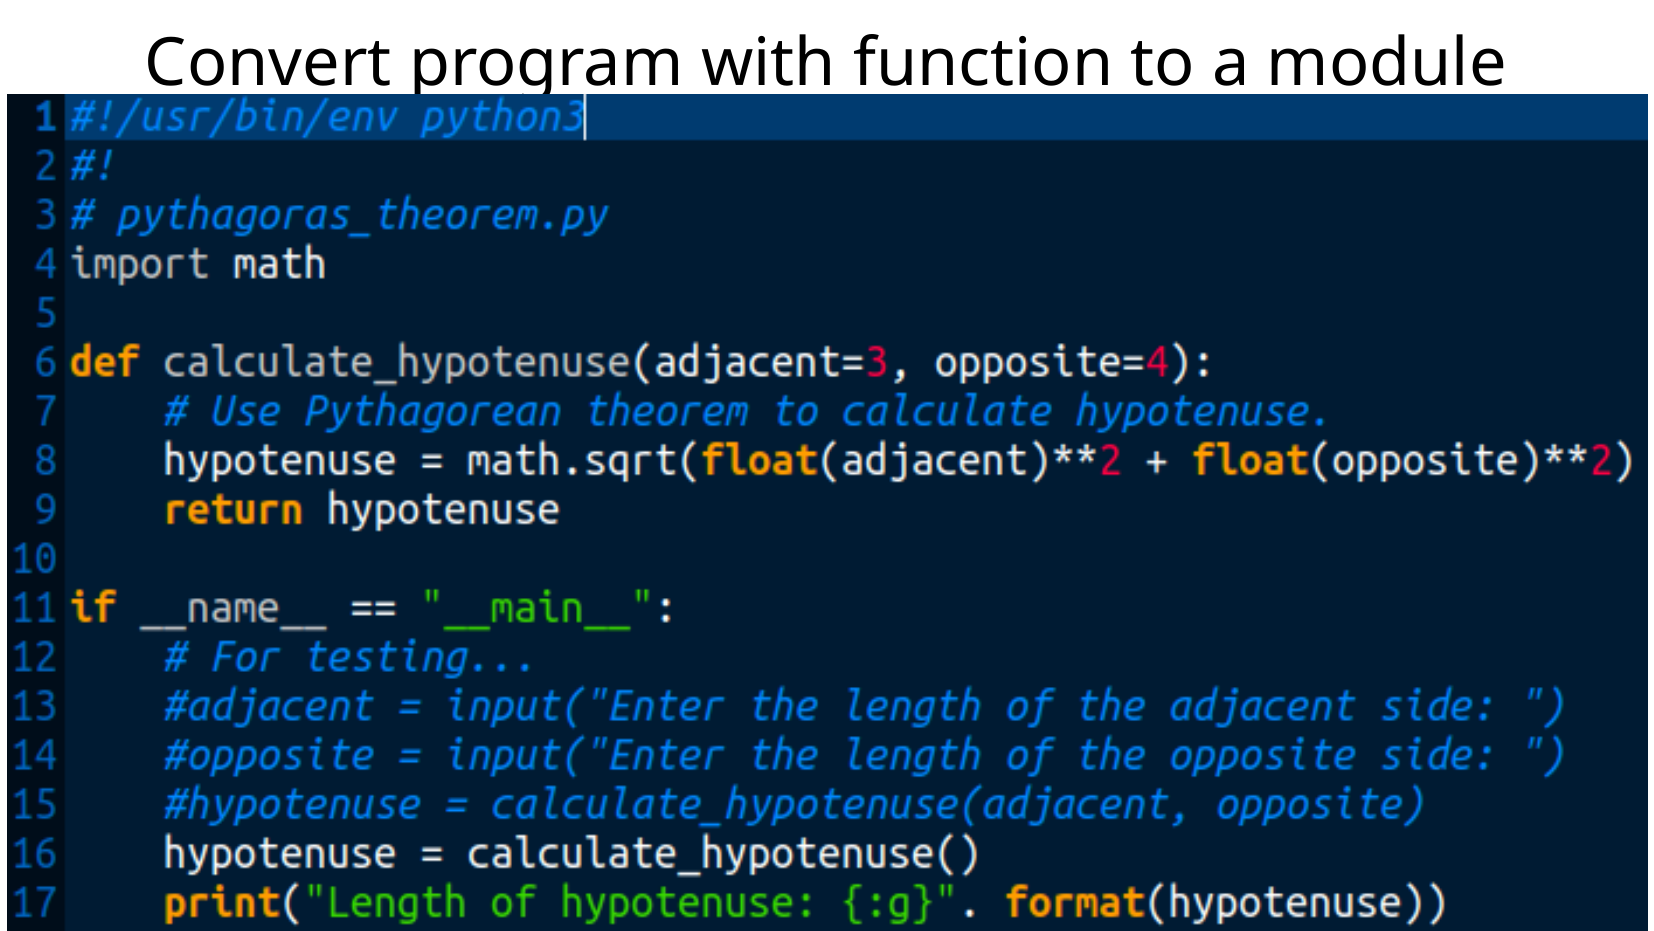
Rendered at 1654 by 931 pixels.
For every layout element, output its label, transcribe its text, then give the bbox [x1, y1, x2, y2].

title Convert program with function to a module [82, 7, 1571, 94]
picture [7, 94, 1648, 931]
